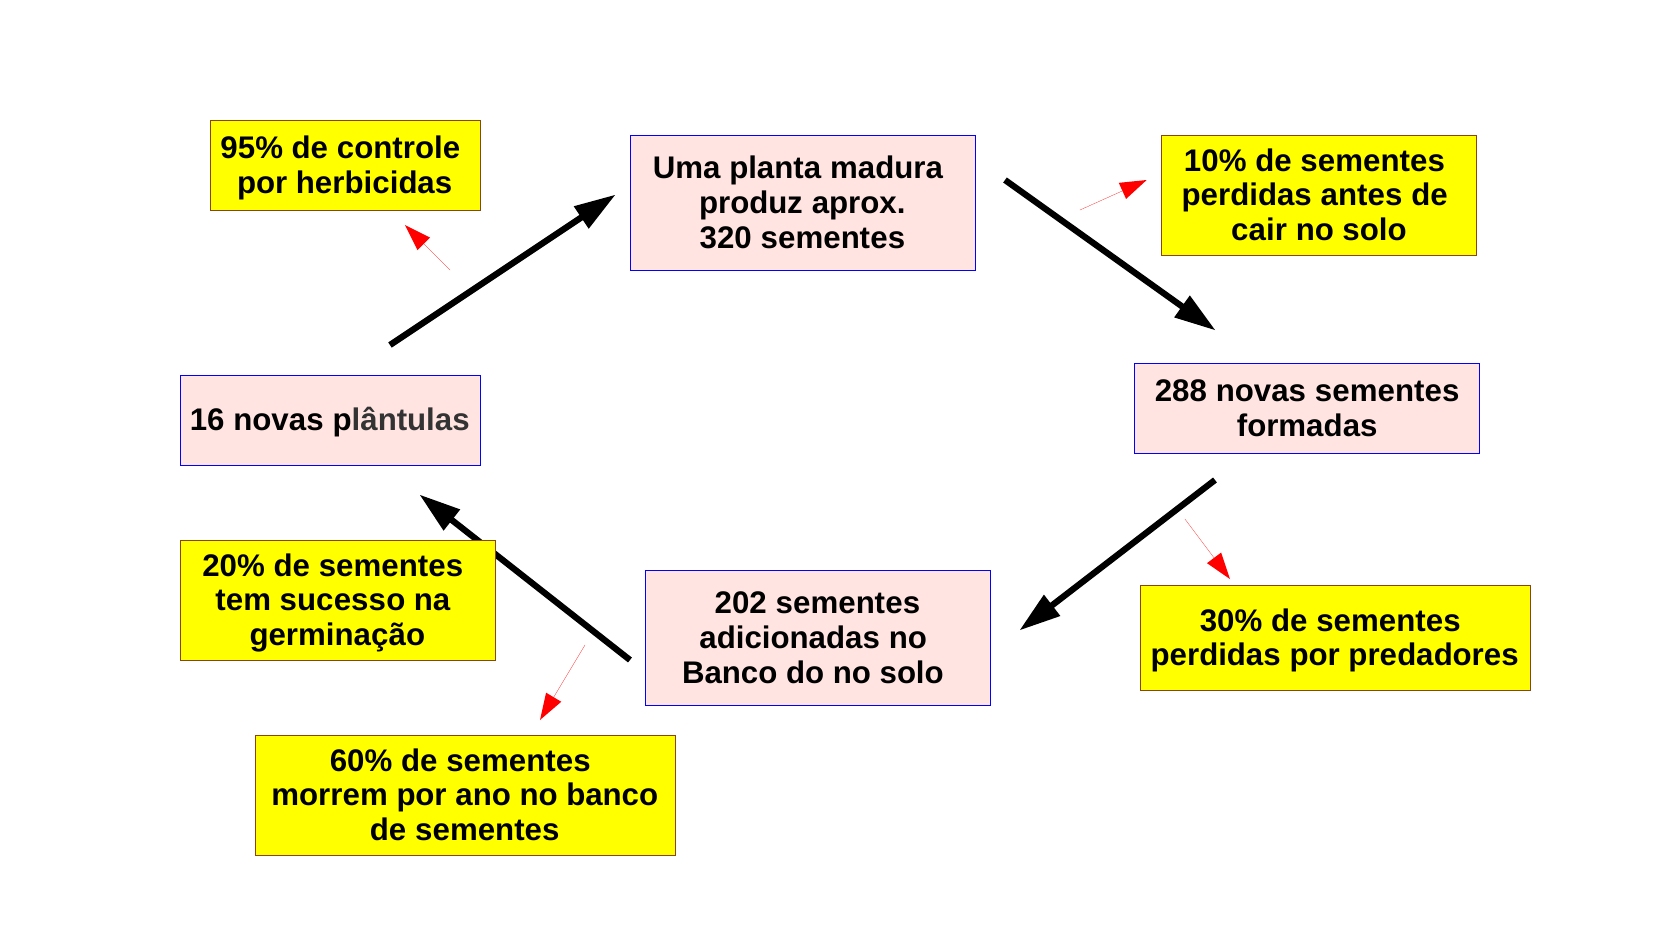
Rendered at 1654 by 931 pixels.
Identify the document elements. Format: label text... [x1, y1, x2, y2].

text_box 10% de sementes perdidas antes de cair no solo [1161, 135, 1477, 256]
text_box 16 novas plântulas [180, 375, 481, 466]
text_box 202 sementes adicionadas no Banco do no solo [645, 570, 991, 706]
text_box Uma planta madura produz aprox. 320 sementes [630, 135, 976, 271]
text_box 60% de sementes morrem por ano no banco de sementes [255, 735, 676, 856]
text_box 95% de controle por herbicidas [210, 120, 481, 211]
text_box 20% de sementes tem sucesso na germinação [180, 540, 496, 661]
text_box 288 novas sementes formadas [1134, 363, 1480, 454]
text_box 30% de sementes perdidas por predadores [1140, 585, 1531, 691]
